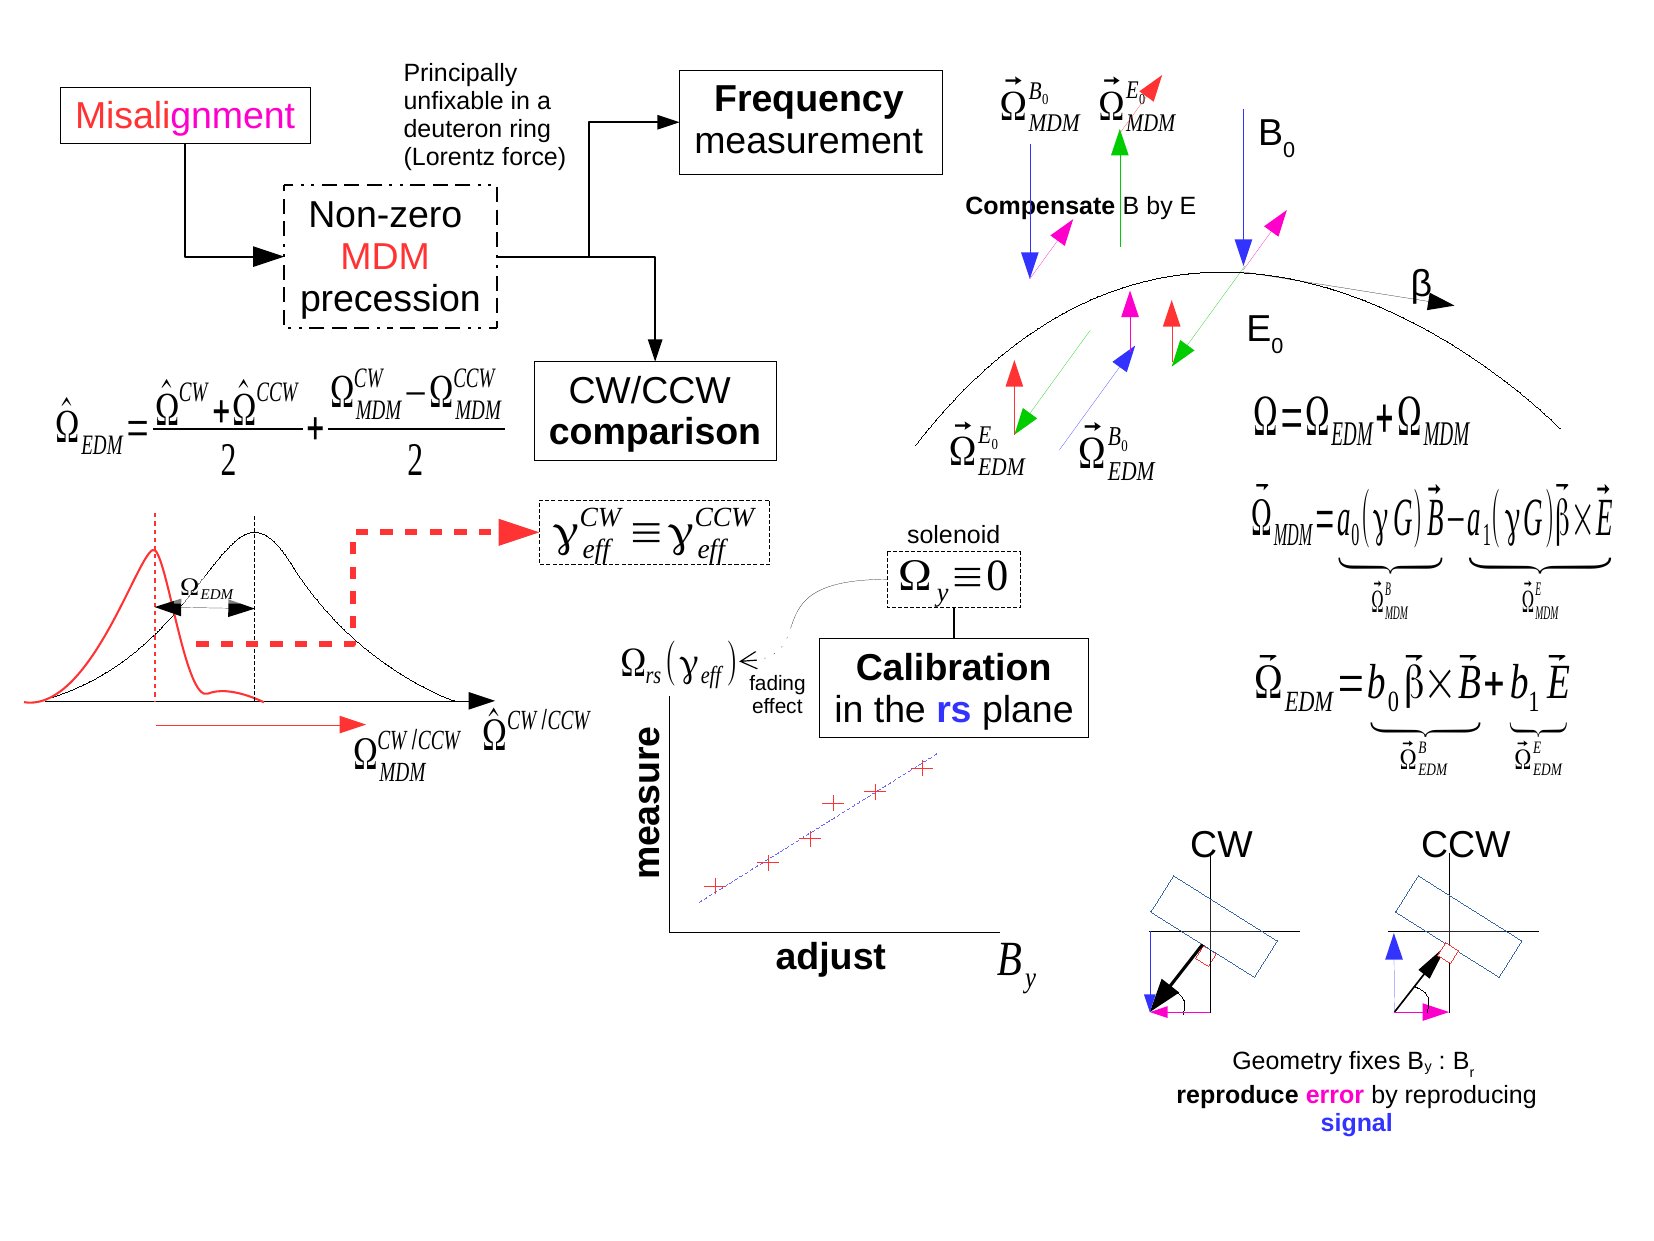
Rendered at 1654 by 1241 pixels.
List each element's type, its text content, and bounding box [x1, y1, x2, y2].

chart [1245, 655, 1580, 781]
chart [939, 420, 1036, 481]
chart [1069, 420, 1165, 485]
text_box CW/CCW comparison [534, 361, 777, 461]
text_box E0 [1231, 299, 1306, 366]
chart [539, 500, 770, 565]
chart [984, 932, 1048, 994]
text_box Geometry fixes By : Br reproduce error by reproducing signal [1161, 1039, 1570, 1147]
text_box Misalignment [60, 87, 311, 144]
chart [47, 360, 514, 486]
text_box Principally unfixable in a deuteron ring (Lorentz force) [388, 51, 593, 181]
chart [474, 703, 601, 754]
chart [887, 551, 1021, 608]
text_box B0 [1243, 103, 1321, 185]
text_box [1395, 875, 1522, 978]
text_box Compensate B by E [950, 184, 1030, 228]
chart [611, 637, 747, 691]
text_box [1150, 875, 1278, 978]
text_box Compensate B by E [1121, 184, 1212, 228]
text_box Calibration in the rs plane [819, 638, 1089, 738]
text_box adjust [760, 927, 902, 985]
chart [173, 576, 241, 604]
text_box β [1395, 255, 1436, 312]
text_box CCW [1406, 815, 1526, 873]
chart [1245, 391, 1478, 455]
chart [345, 723, 471, 788]
text_box Frequency measurement [679, 70, 943, 175]
text_box fading effect [734, 664, 819, 726]
chart [990, 75, 1186, 136]
text_box Non-zero MDM precession [284, 185, 497, 328]
text_box CW [1175, 815, 1268, 873]
text_box Compensate B by E [1031, 184, 1120, 228]
text_box measure [617, 711, 675, 895]
text_box solenoid [892, 513, 1016, 557]
chart [1245, 484, 1621, 623]
